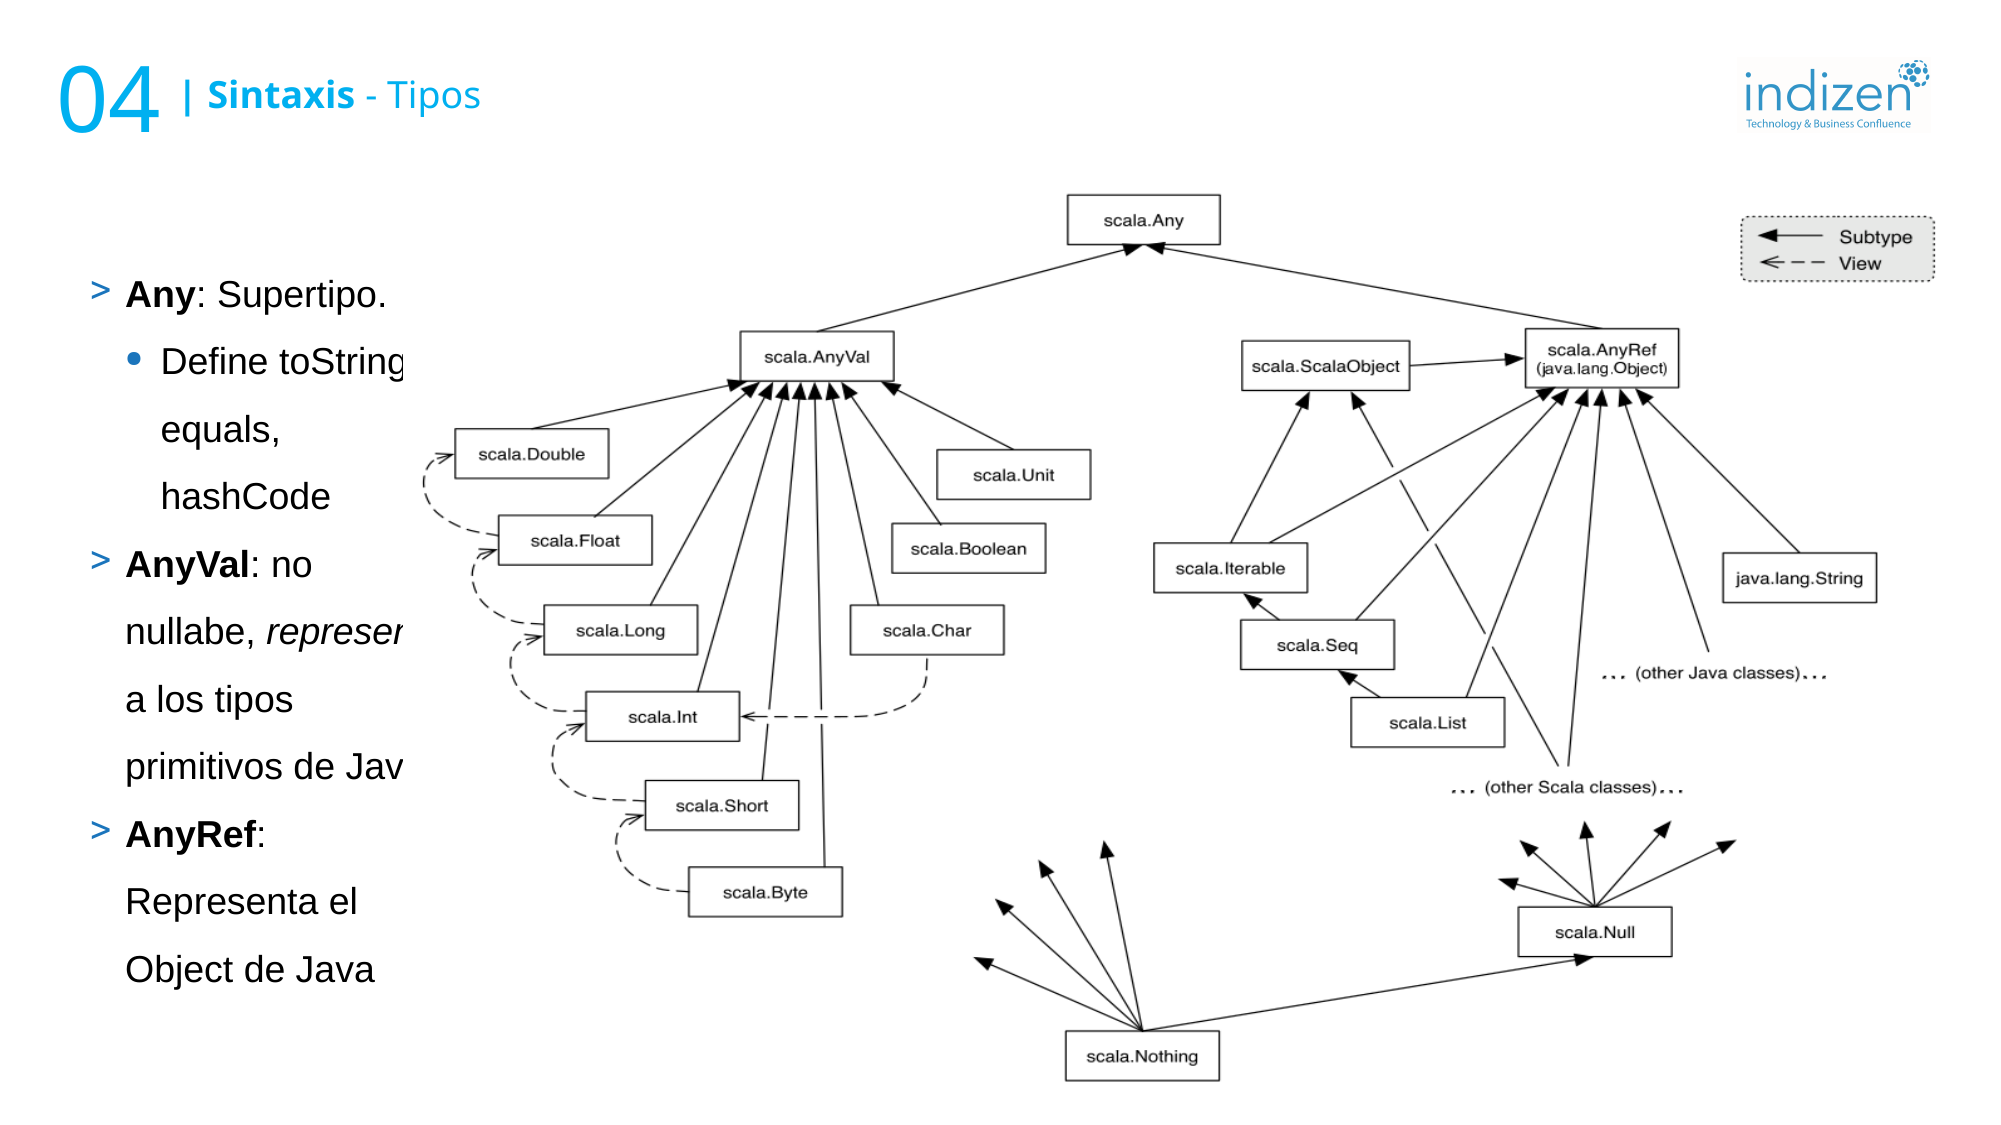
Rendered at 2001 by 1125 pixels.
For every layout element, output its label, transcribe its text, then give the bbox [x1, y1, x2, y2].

text_box Any: Supertipo. Define toString, equals, hashCode AnyVal: no nullabe, representa a los tipos primitivos de Java AnyRef: Representa el Object de Java [75, 239, 403, 1087]
picture [403, 177, 1949, 1095]
text_box 04 [69, 72, 96, 126]
text_box 04 [118, 75, 142, 110]
text_box 04 [41, 45, 1392, 127]
text_box | Sintaxis - Tipos [157, 60, 1276, 126]
picture [1737, 57, 1931, 133]
